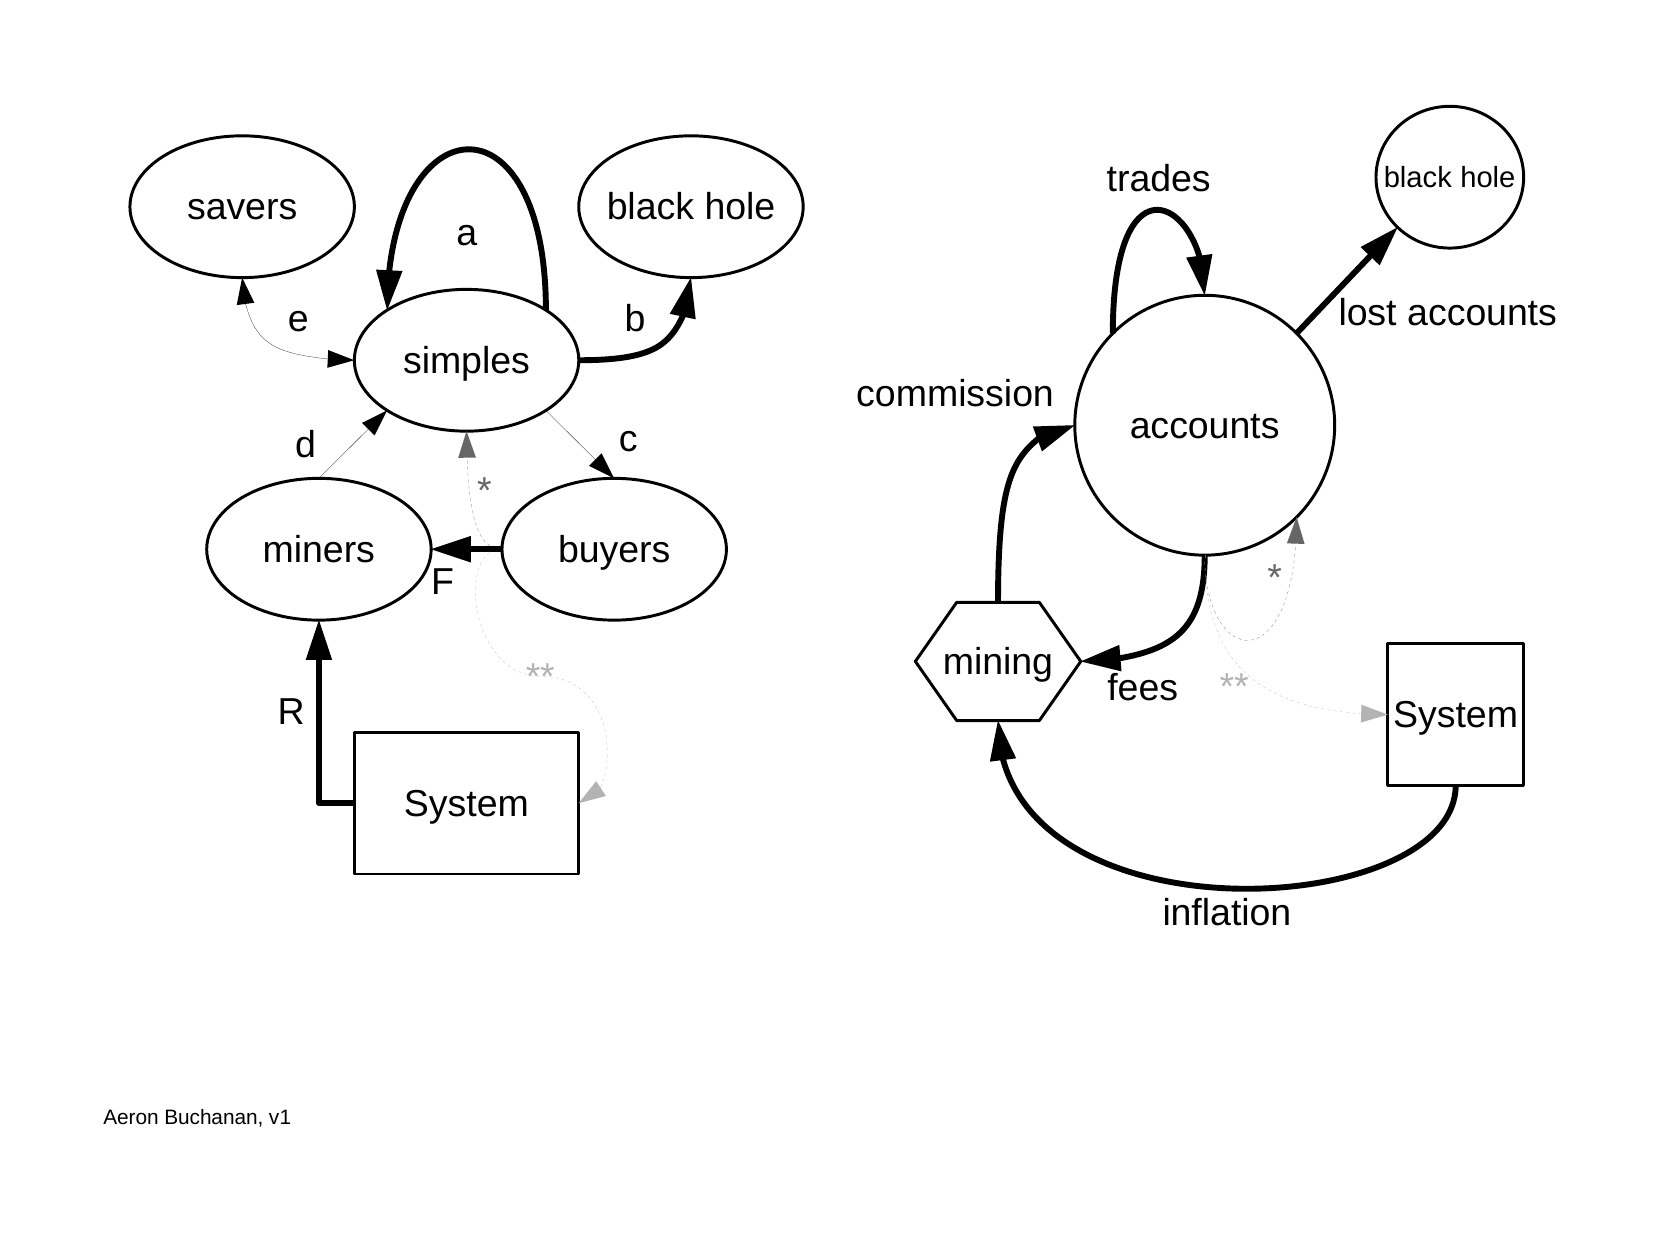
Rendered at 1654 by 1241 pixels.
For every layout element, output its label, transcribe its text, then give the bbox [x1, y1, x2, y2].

text_box Aeron Buchanan, v1 [88, 1098, 502, 1137]
text_box savers [129, 135, 355, 278]
text_box black hole [1375, 106, 1524, 249]
text_box accounts [1074, 295, 1335, 556]
text_box System [354, 732, 579, 875]
text_box System [1387, 643, 1524, 786]
text_box buyers [502, 478, 727, 621]
text_box mining [915, 602, 1081, 721]
text_box black hole [578, 135, 804, 278]
text_box simples [354, 289, 579, 432]
text_box miners [206, 478, 432, 621]
